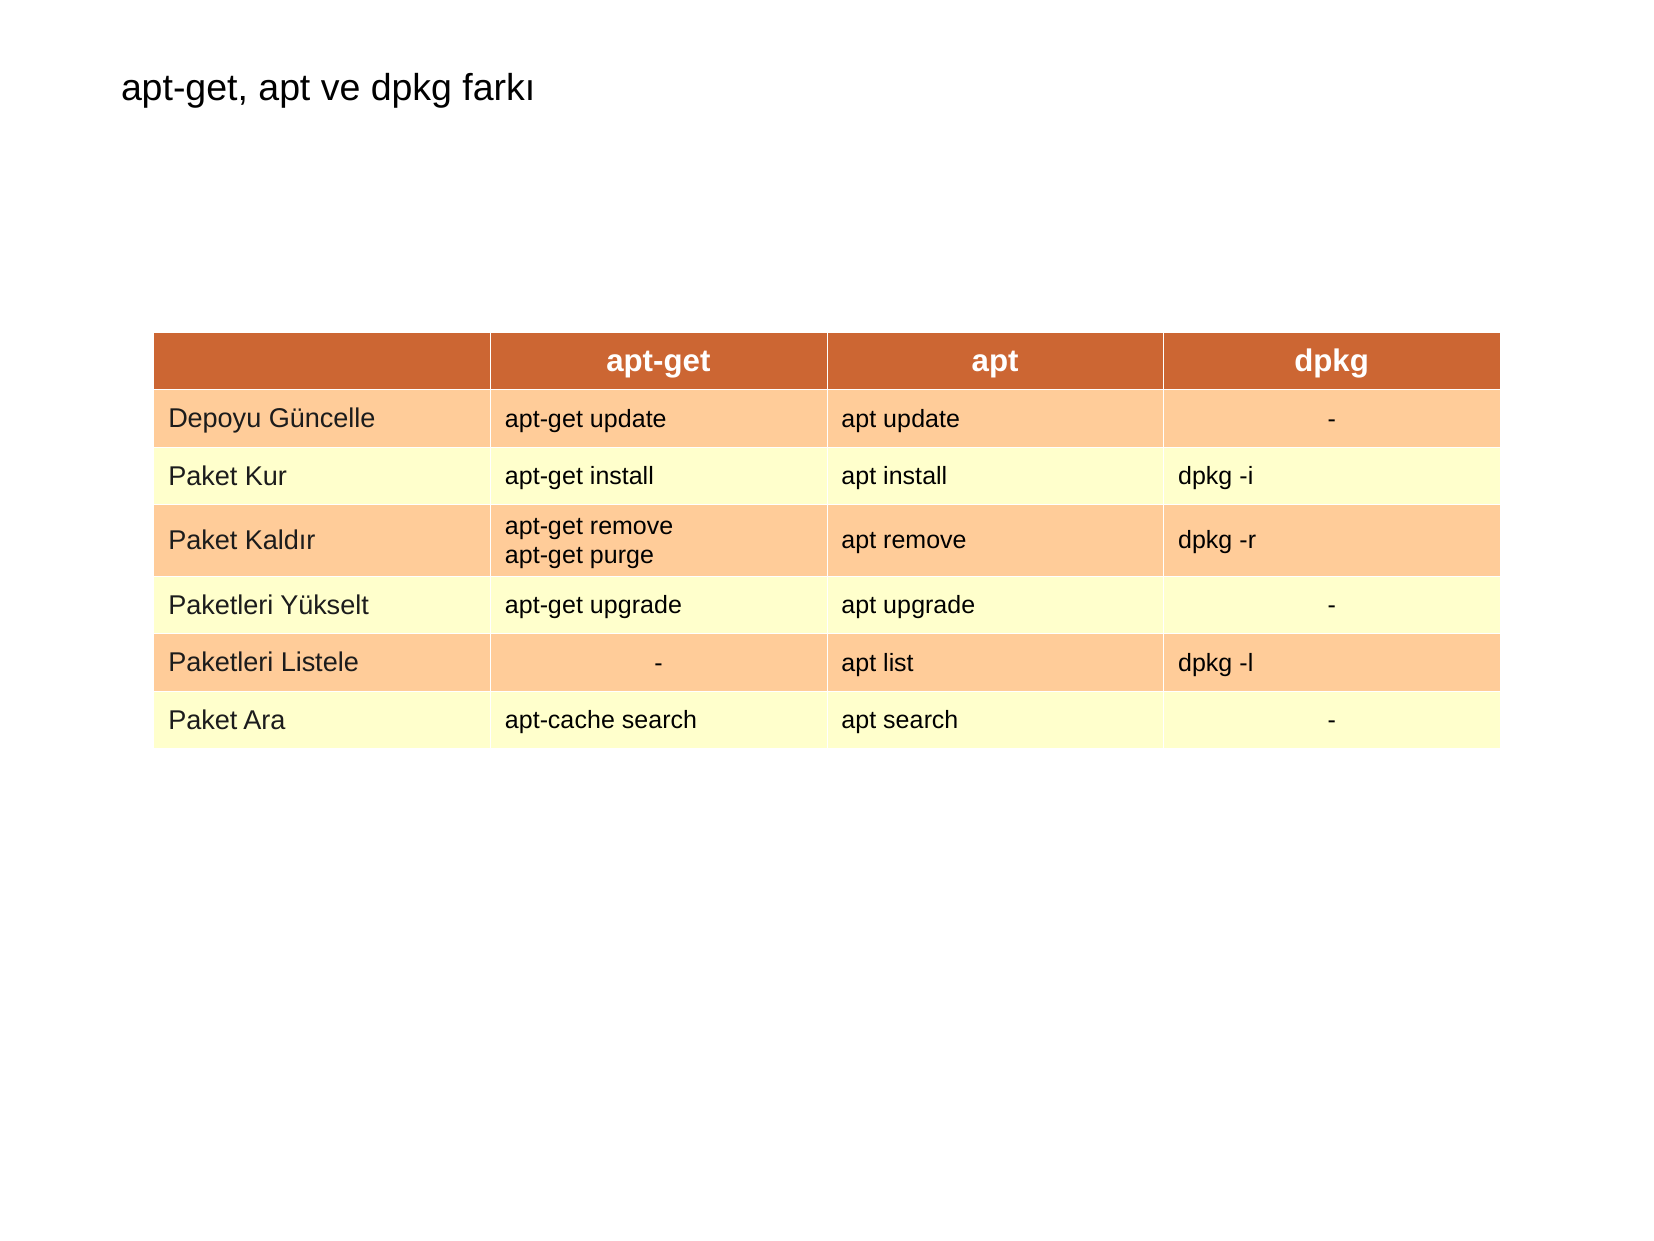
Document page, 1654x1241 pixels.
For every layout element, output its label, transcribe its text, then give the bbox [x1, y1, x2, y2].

table_cell - [1164, 390, 1500, 447]
table_cell apt upgrade [828, 577, 1163, 633]
table_header [154, 333, 490, 389]
table_cell Paketleri Listele [154, 634, 490, 691]
table_cell apt list [828, 634, 1163, 691]
table_cell dpkg -i [1164, 448, 1500, 504]
table_cell - [491, 634, 827, 691]
table_cell Depoyu Güncelle [154, 390, 490, 447]
table_cell apt-get update [491, 390, 827, 447]
table_header dpkg [1164, 333, 1500, 389]
table_cell dpkg -l [1164, 634, 1500, 691]
table_cell apt install [828, 448, 1163, 504]
table_cell apt-get install [491, 448, 827, 504]
table_cell Paket Kaldır [154, 505, 490, 576]
table_cell - [1164, 692, 1500, 748]
table_cell apt-get upgrade [491, 577, 827, 633]
table_header apt-get [491, 333, 827, 389]
table_cell Paket Ara [154, 692, 490, 748]
table_cell apt update [828, 390, 1163, 447]
table_cell - [1164, 577, 1500, 633]
table_cell dpkg -r [1164, 505, 1500, 576]
text_box apt-get, apt ve dpkg farkı [106, 59, 1536, 116]
table_cell Paketleri Yükselt [154, 577, 490, 633]
table_cell apt search [828, 692, 1163, 748]
table_cell apt-get remove apt-get purge [491, 505, 827, 576]
table_cell apt remove [828, 505, 1163, 576]
table_cell apt-cache search [491, 692, 827, 748]
table_header apt [828, 333, 1163, 389]
table_cell Paket Kur [154, 448, 490, 504]
